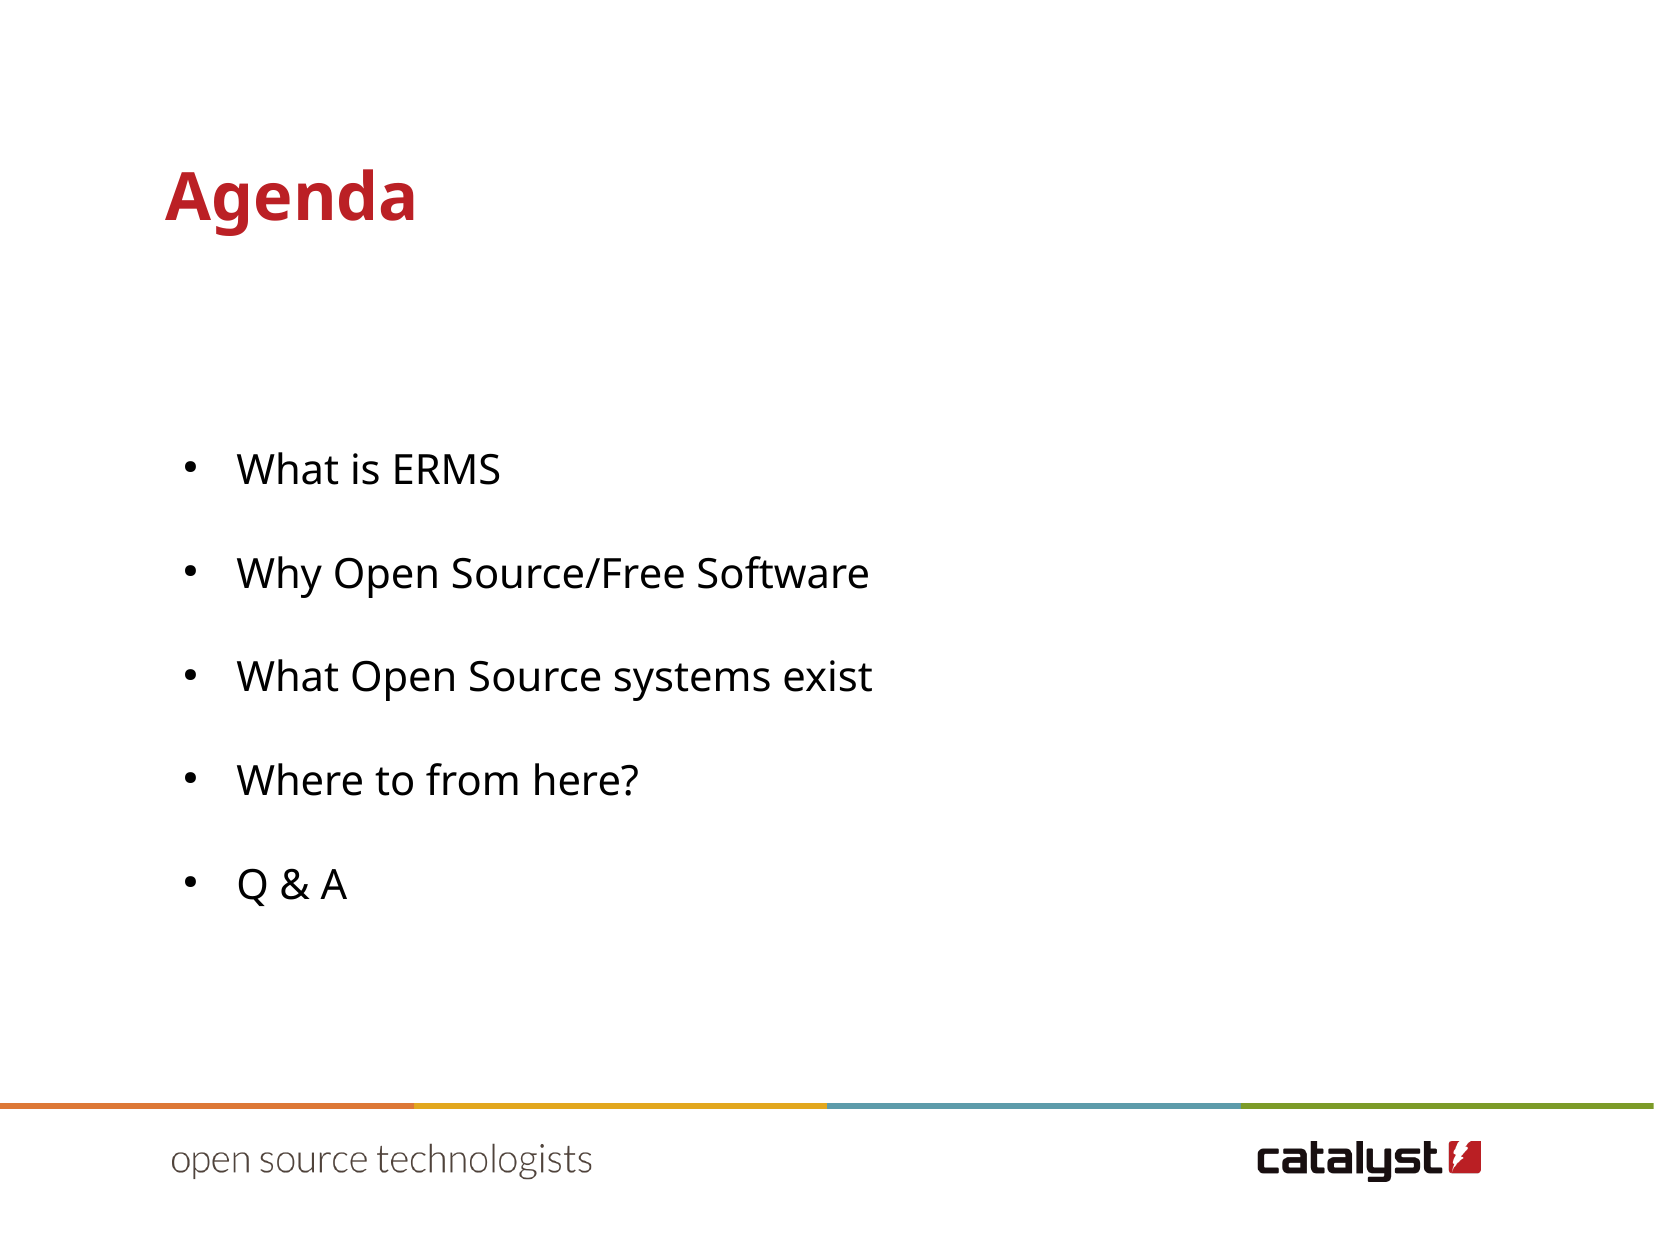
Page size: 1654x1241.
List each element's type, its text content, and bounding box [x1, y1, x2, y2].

title Agenda [165, 90, 1489, 298]
list What is ERMS Why Open Source/Free Software What Open Source systems exist Where to from here? Q & A [165, 307, 1489, 1027]
picture [0, 1103, 1654, 1182]
